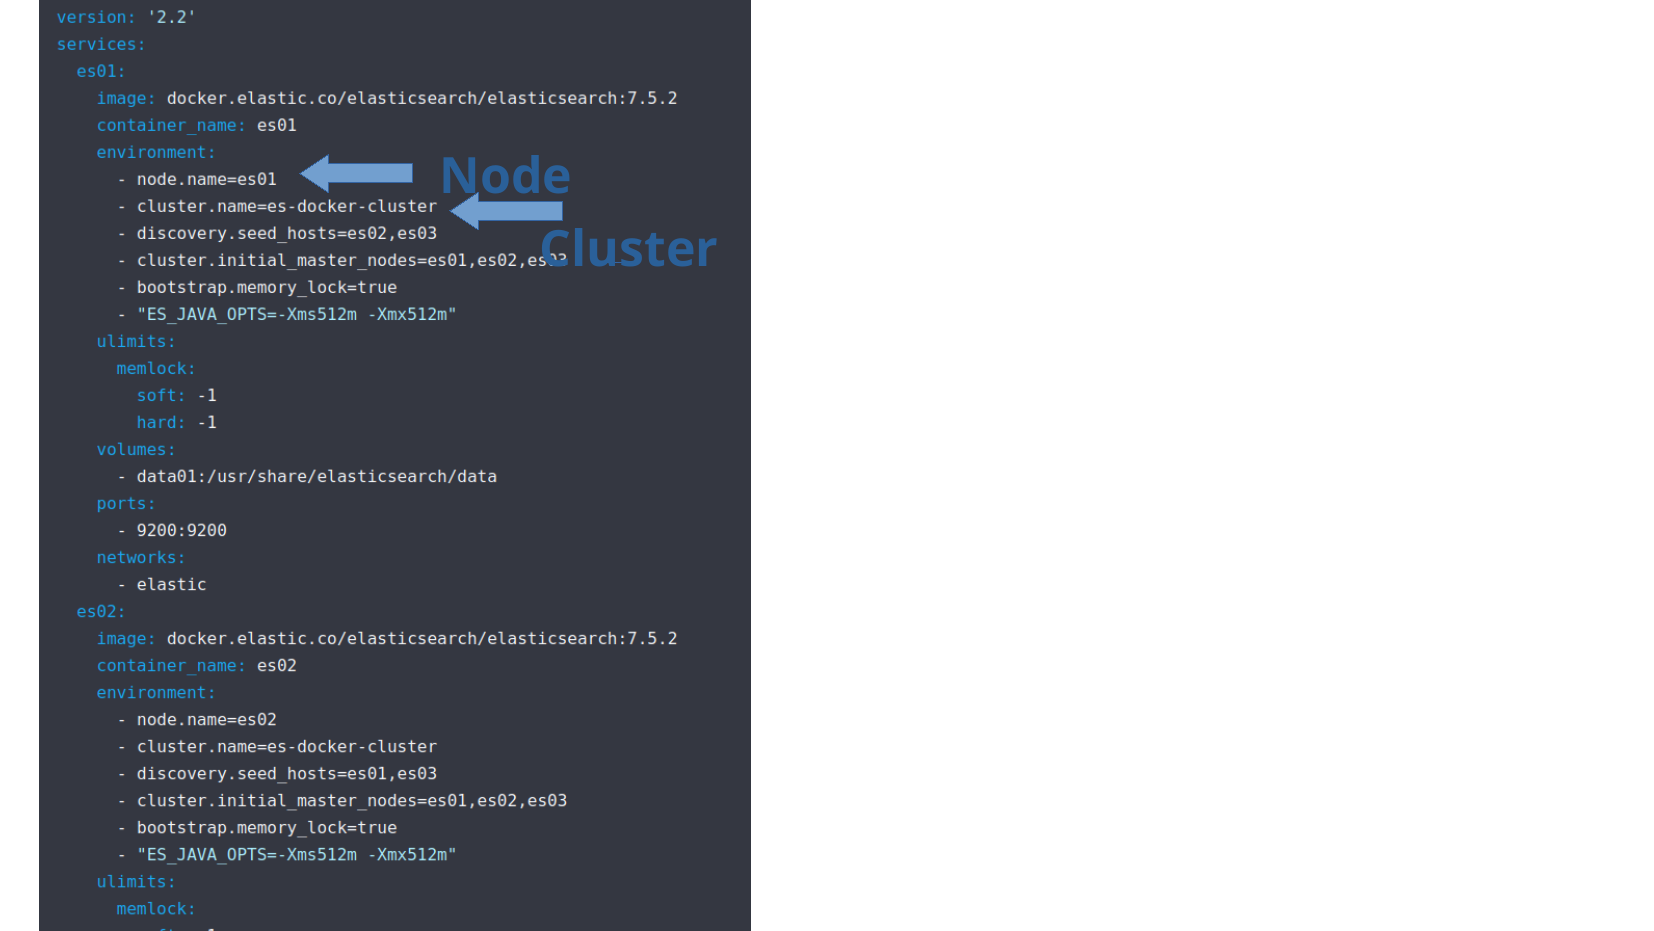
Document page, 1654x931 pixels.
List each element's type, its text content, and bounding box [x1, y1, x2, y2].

text_box [299, 154, 413, 193]
text_box [449, 206, 525, 230]
picture [39, 0, 751, 931]
text_box Node [424, 132, 601, 206]
text_box Cluster [525, 205, 938, 337]
